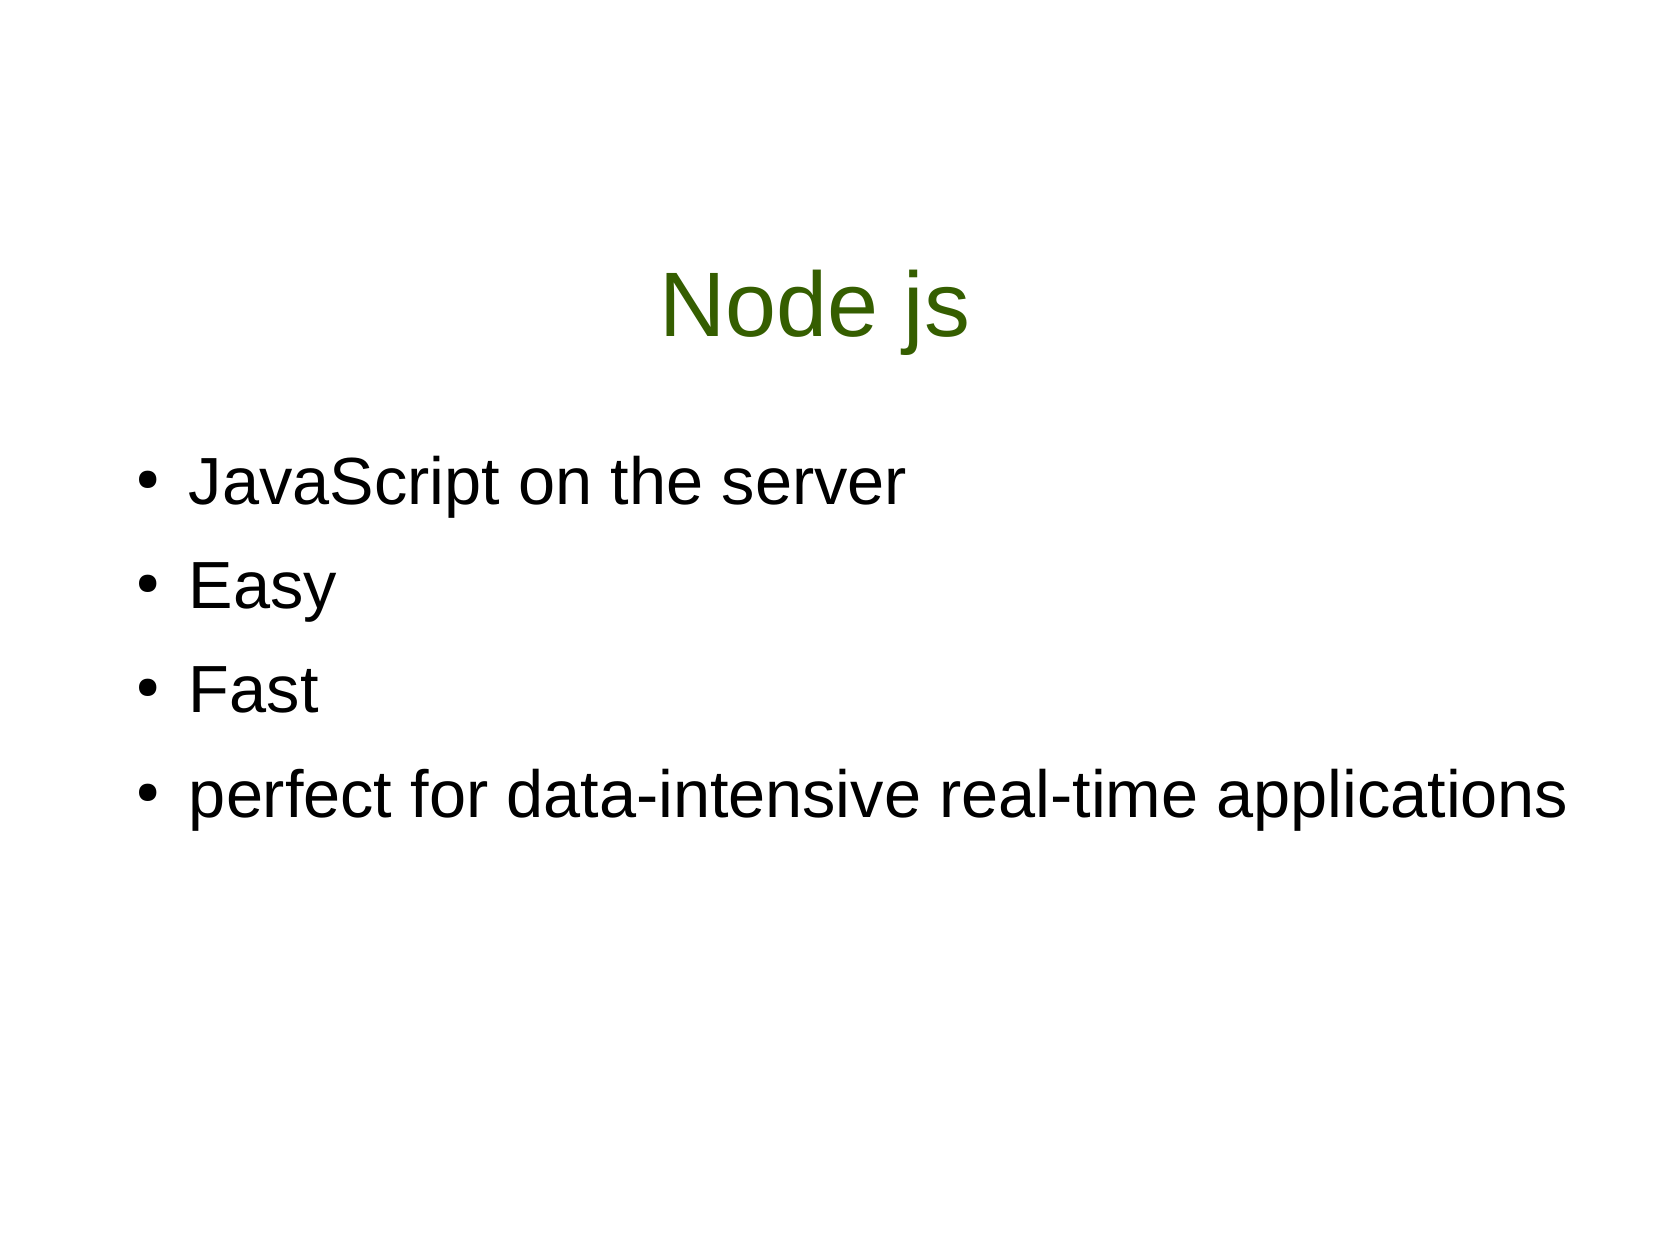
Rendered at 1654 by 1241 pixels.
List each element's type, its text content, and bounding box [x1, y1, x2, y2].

list JavaScript on the server Easy Fast perfect for data-intensive real-time applications [118, 443, 1630, 957]
title Node js [70, 200, 1560, 408]
